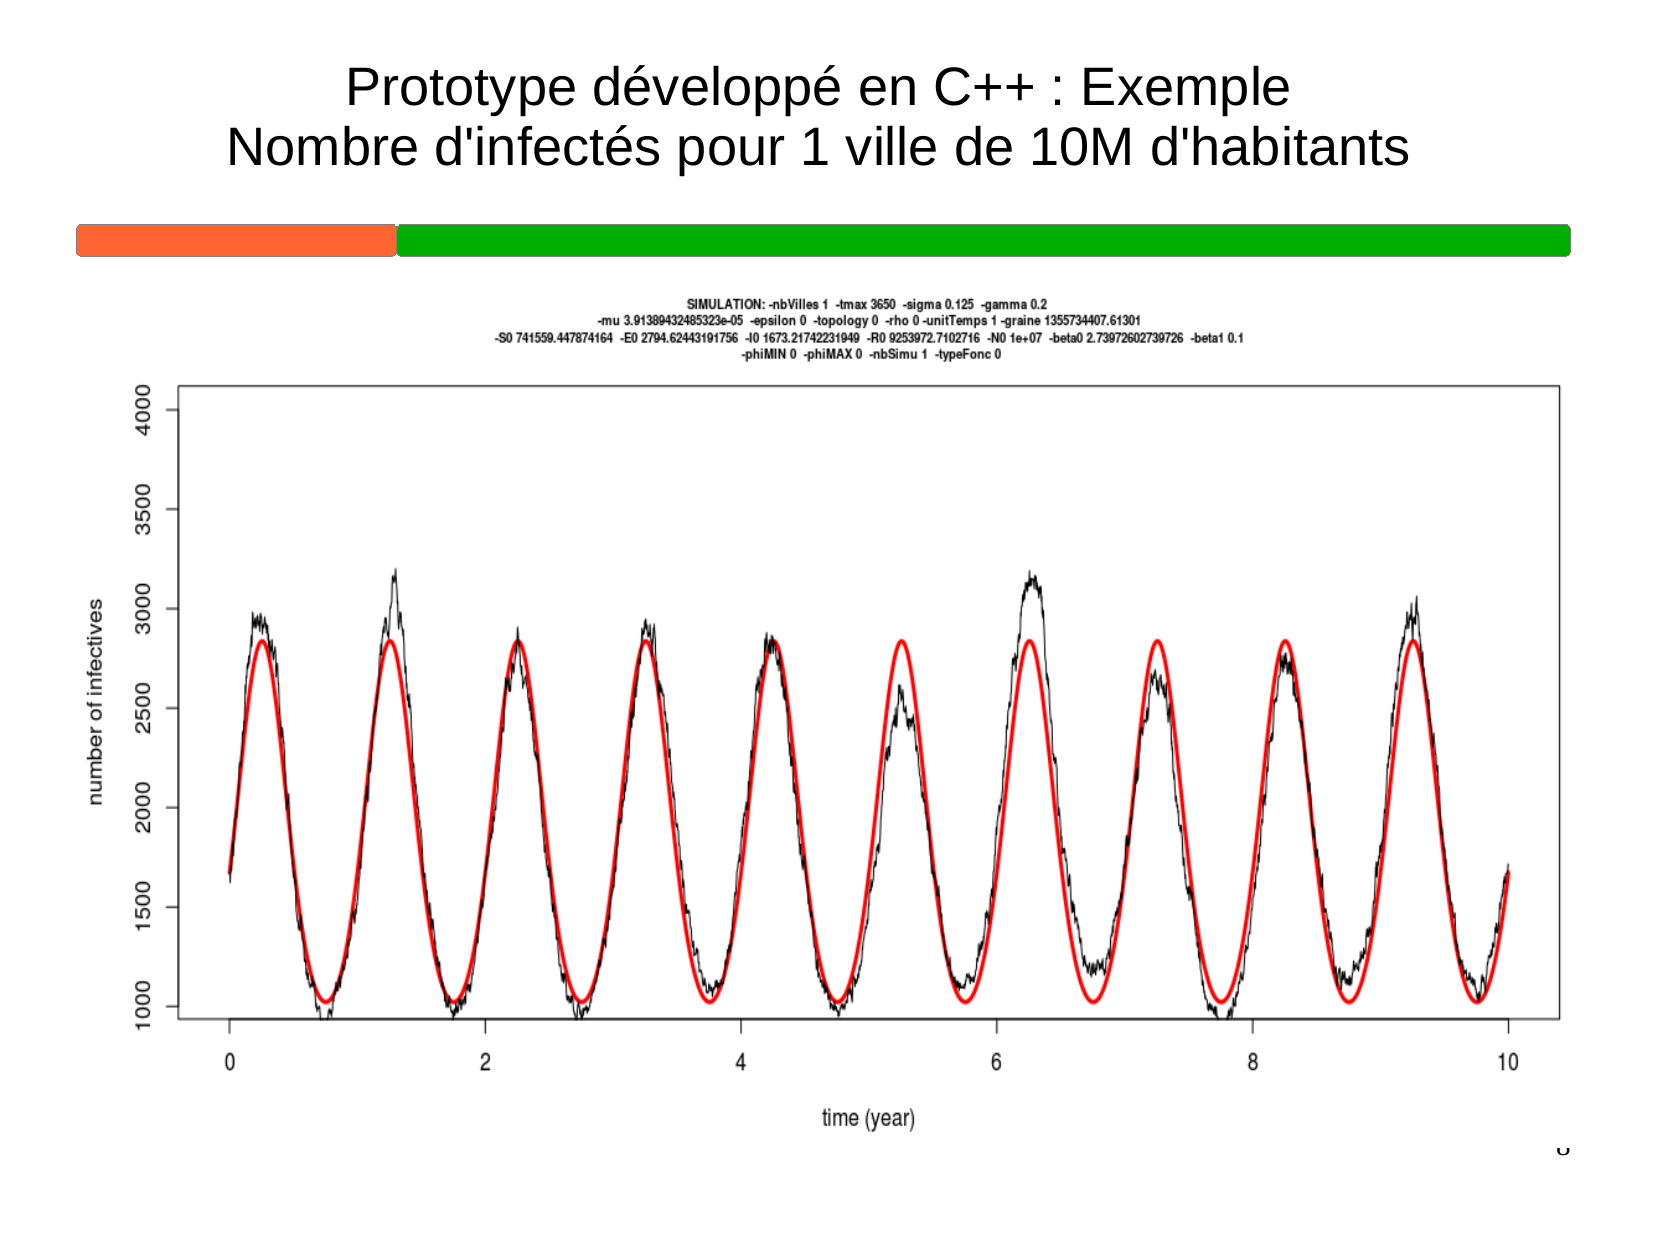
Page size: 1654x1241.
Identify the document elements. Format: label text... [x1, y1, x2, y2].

title Prototype développé en C++ : Exemple Nombre d'infectés pour 1 ville de 10M d'habitants [82, 12, 1571, 221]
text_box [76, 224, 1571, 257]
picture [82, 283, 1585, 1148]
